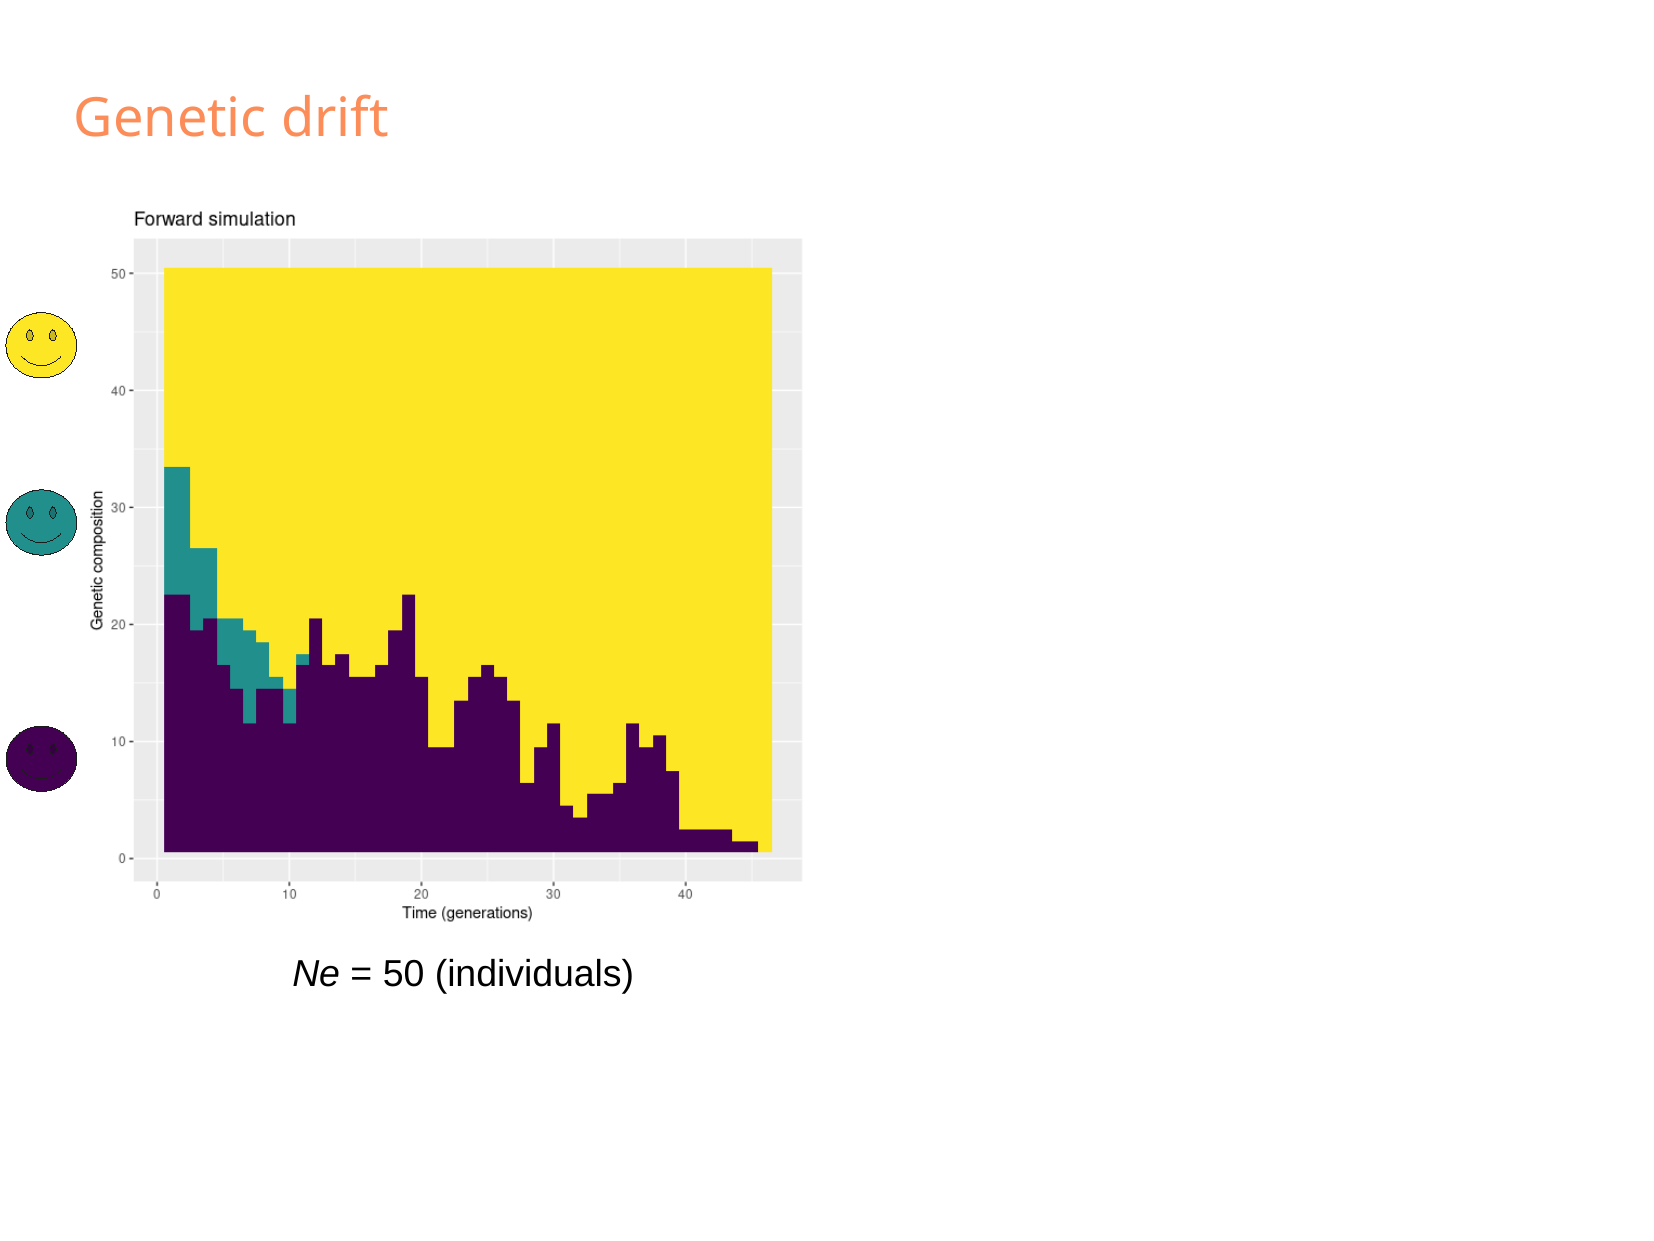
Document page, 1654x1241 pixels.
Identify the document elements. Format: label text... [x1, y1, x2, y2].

picture [83, 204, 810, 928]
text_box Genetic drift [59, 70, 1477, 147]
text_box [5, 312, 77, 378]
text_box [5, 489, 77, 556]
text_box [6, 726, 77, 792]
text_box Ne = 50 (individuals) [277, 944, 656, 1002]
